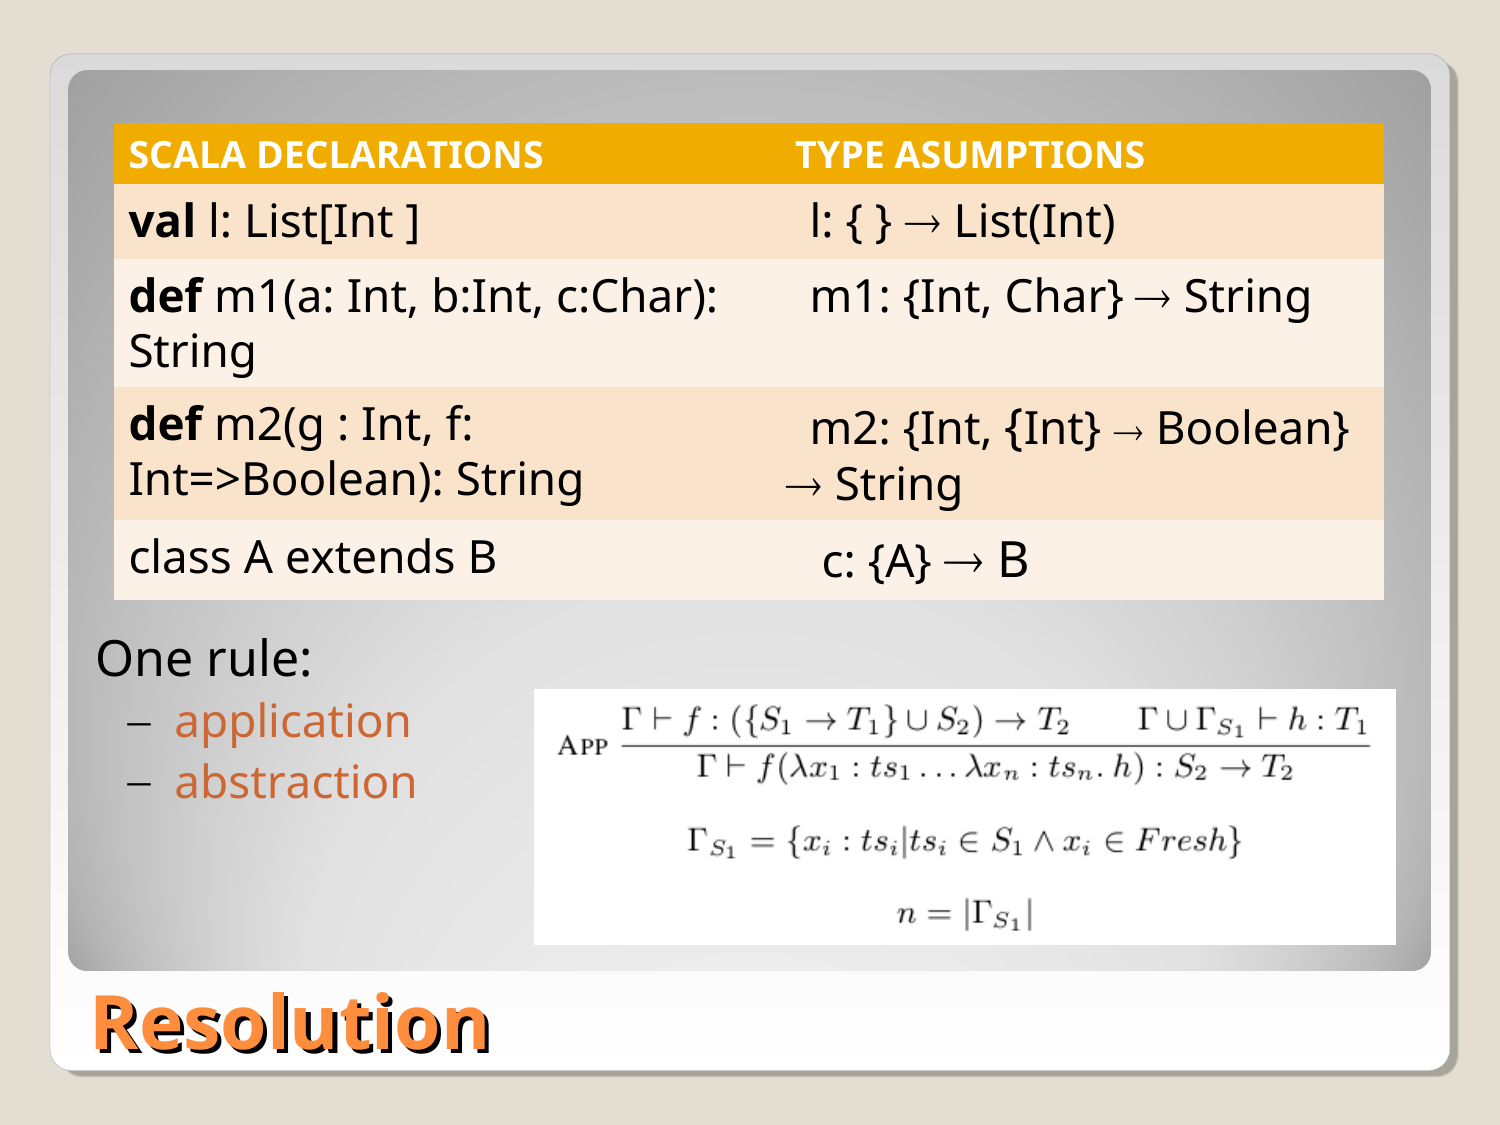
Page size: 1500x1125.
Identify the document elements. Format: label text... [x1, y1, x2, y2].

table_header SCALA DECLARATIONS [114, 123, 771, 184]
table_cell val l: List[Int ] [114, 184, 771, 259]
text_box Resolution [75, 900, 1418, 1073]
table_header TYPE ASUMPTIONS [771, 123, 1384, 184]
table_cell l: { }  List(Int) [771, 184, 1384, 259]
table_cell m2: {Int, {Int}  Boolean}  String [771, 387, 1384, 520]
picture [67, 931, 75, 972]
text_box One rule: application abstraction [22, 611, 1366, 931]
table_cell m1: {Int, Char}  String [771, 259, 1384, 387]
table_cell c: {A}  B [771, 520, 1384, 600]
table_cell class A extends B [114, 520, 771, 600]
table_cell def m2(g : Int, f: Int=>Boolean): String [114, 387, 771, 520]
table_cell def m1(a: Int, b:Int, c:Char): String [114, 259, 771, 387]
picture [67, 69, 1432, 972]
